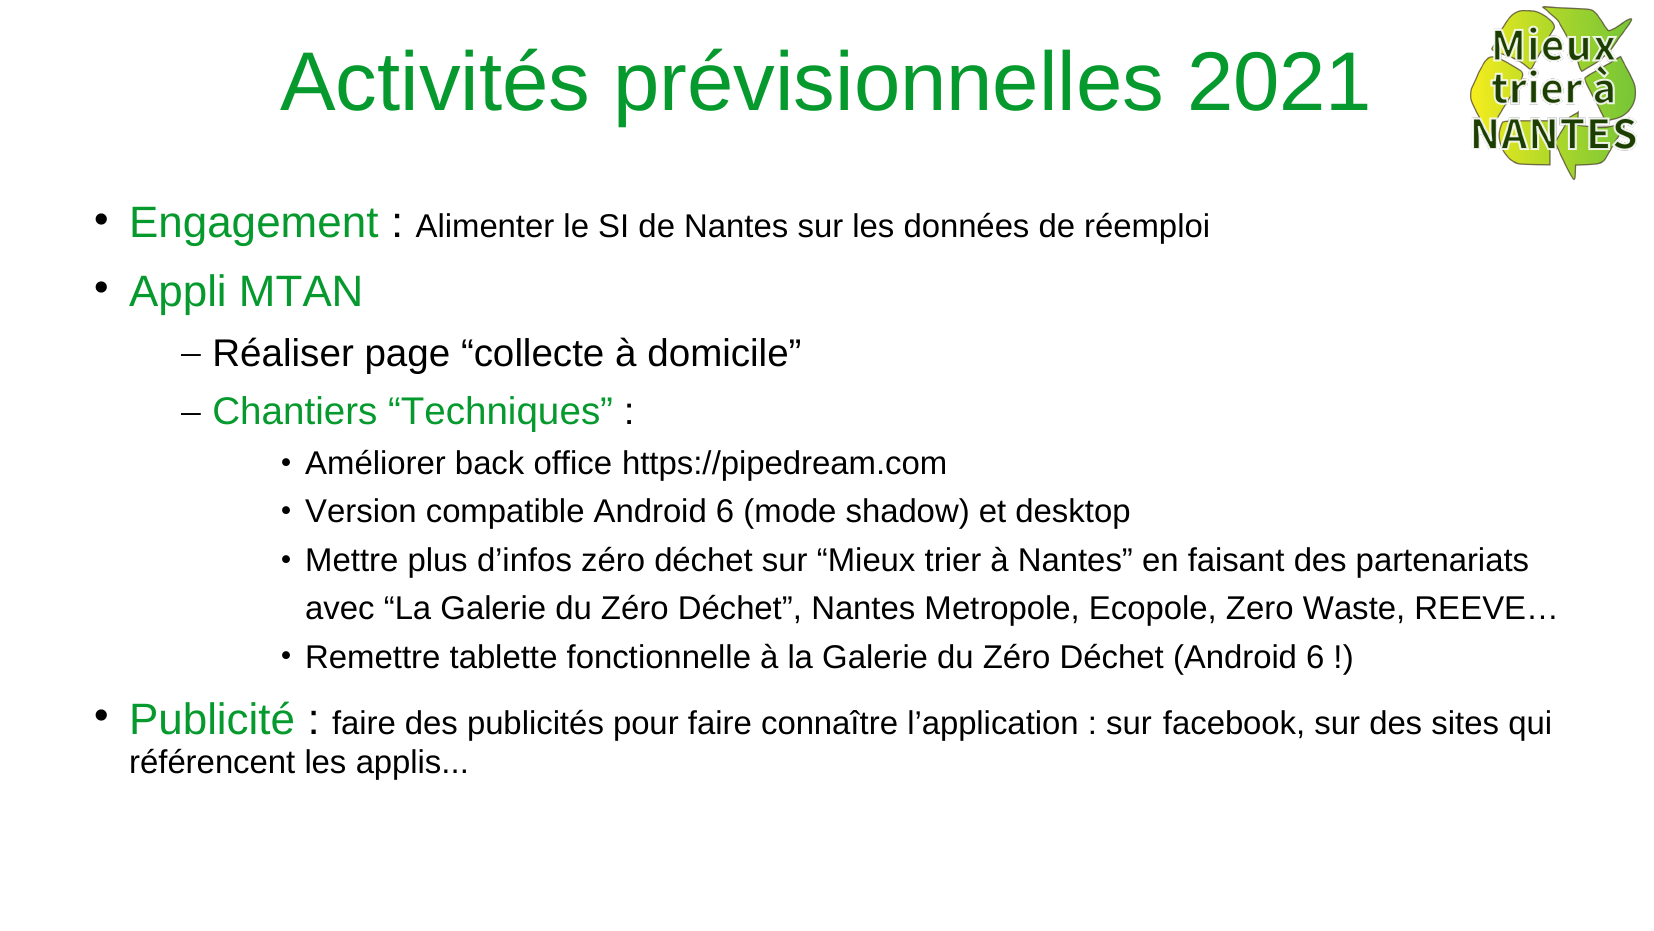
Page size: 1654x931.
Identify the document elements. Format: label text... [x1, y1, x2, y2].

title Activités prévisionnelles 2021 [82, 1, 1571, 157]
list Engagement : Alimenter le SI de Nantes sur les données de réemploi Appli MTAN Réaliser page “collecte à domicile” Chantiers “Techniques” : Améliorer back office https://pipedream.com Version compatible Android 6 (mode shadow) et desktop Mettre plus d’infos zéro déchet sur “Mieux trier à Nantes” en faisant des partenariats avec “La Galerie du Zéro Déchet”, Nantes Metropole, Ecopole, Zero Waste, REEVE… Remettre tablette fonctionnelle à la Galerie du Zéro Déchet (Android 6 !) Publicité : faire des publicités pour faire connaître l’application : sur facebook, sur des sites qui référencent les applis... [82, 194, 1571, 827]
picture [1470, 6, 1637, 180]
